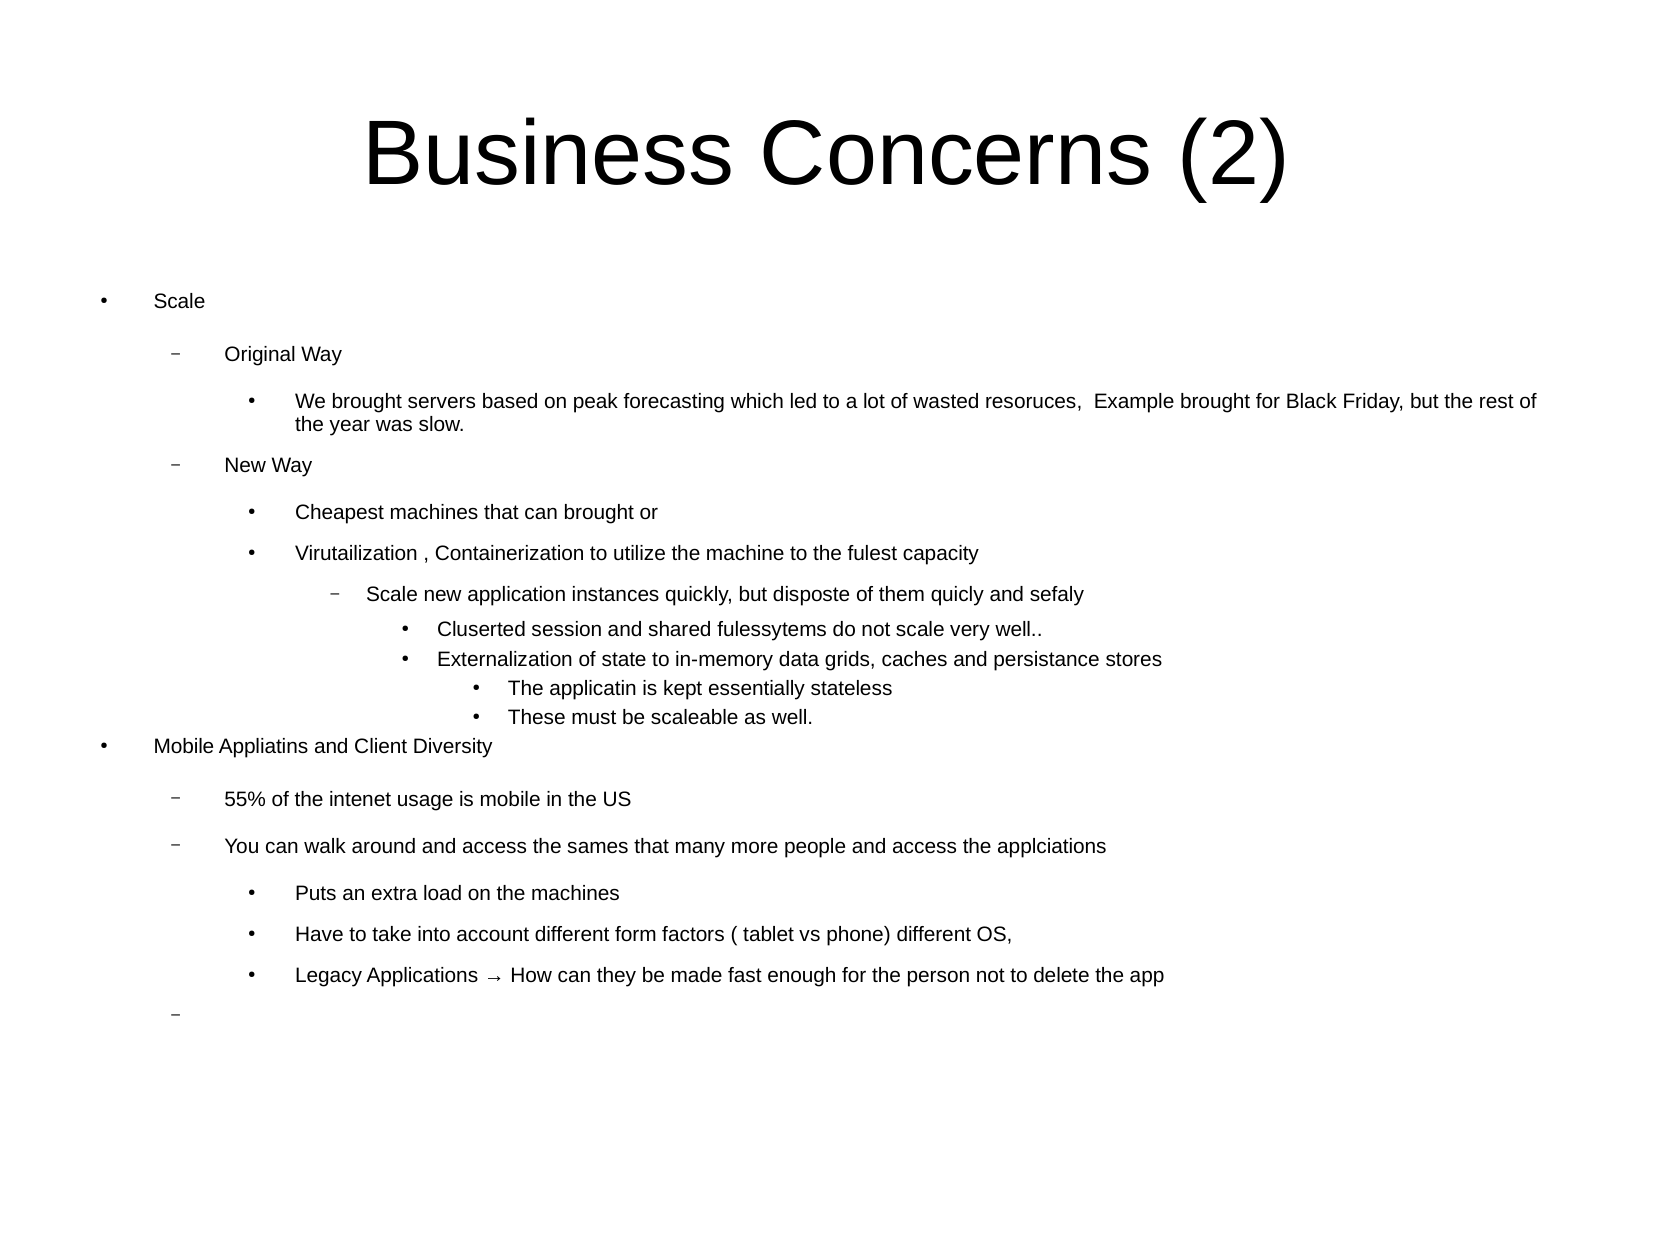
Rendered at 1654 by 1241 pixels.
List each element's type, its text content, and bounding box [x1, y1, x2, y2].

title Business Concerns (2) [82, 49, 1571, 257]
list Scale Original Way We brought servers based on peak forecasting which led to a lot of wasted resoruces, Example brought for Black Friday, but the rest of the year was slow. New Way Cheapest machines that can brought or Virutailization , Containerization to utilize the machine to the fulest capacity Scale new application instances quickly, but disposte of them quicly and sefaly Cluserted session and shared fulessytems do not scale very well.. Externalization of state to in-memory data grids, caches and persistance stores The applicatin is kept essentially stateless These must be scaleable as well. Mobile Appliatins and Client Diversity 55% of the intenet usage is mobile in the US You can walk around and access the sames that many more people and access the applciations Puts an extra load on the machines Have to take into account different form factors ( tablet vs phone) different OS, Legacy Applications → How can they be made fast enough for the person not to delete the app [82, 290, 1571, 1216]
